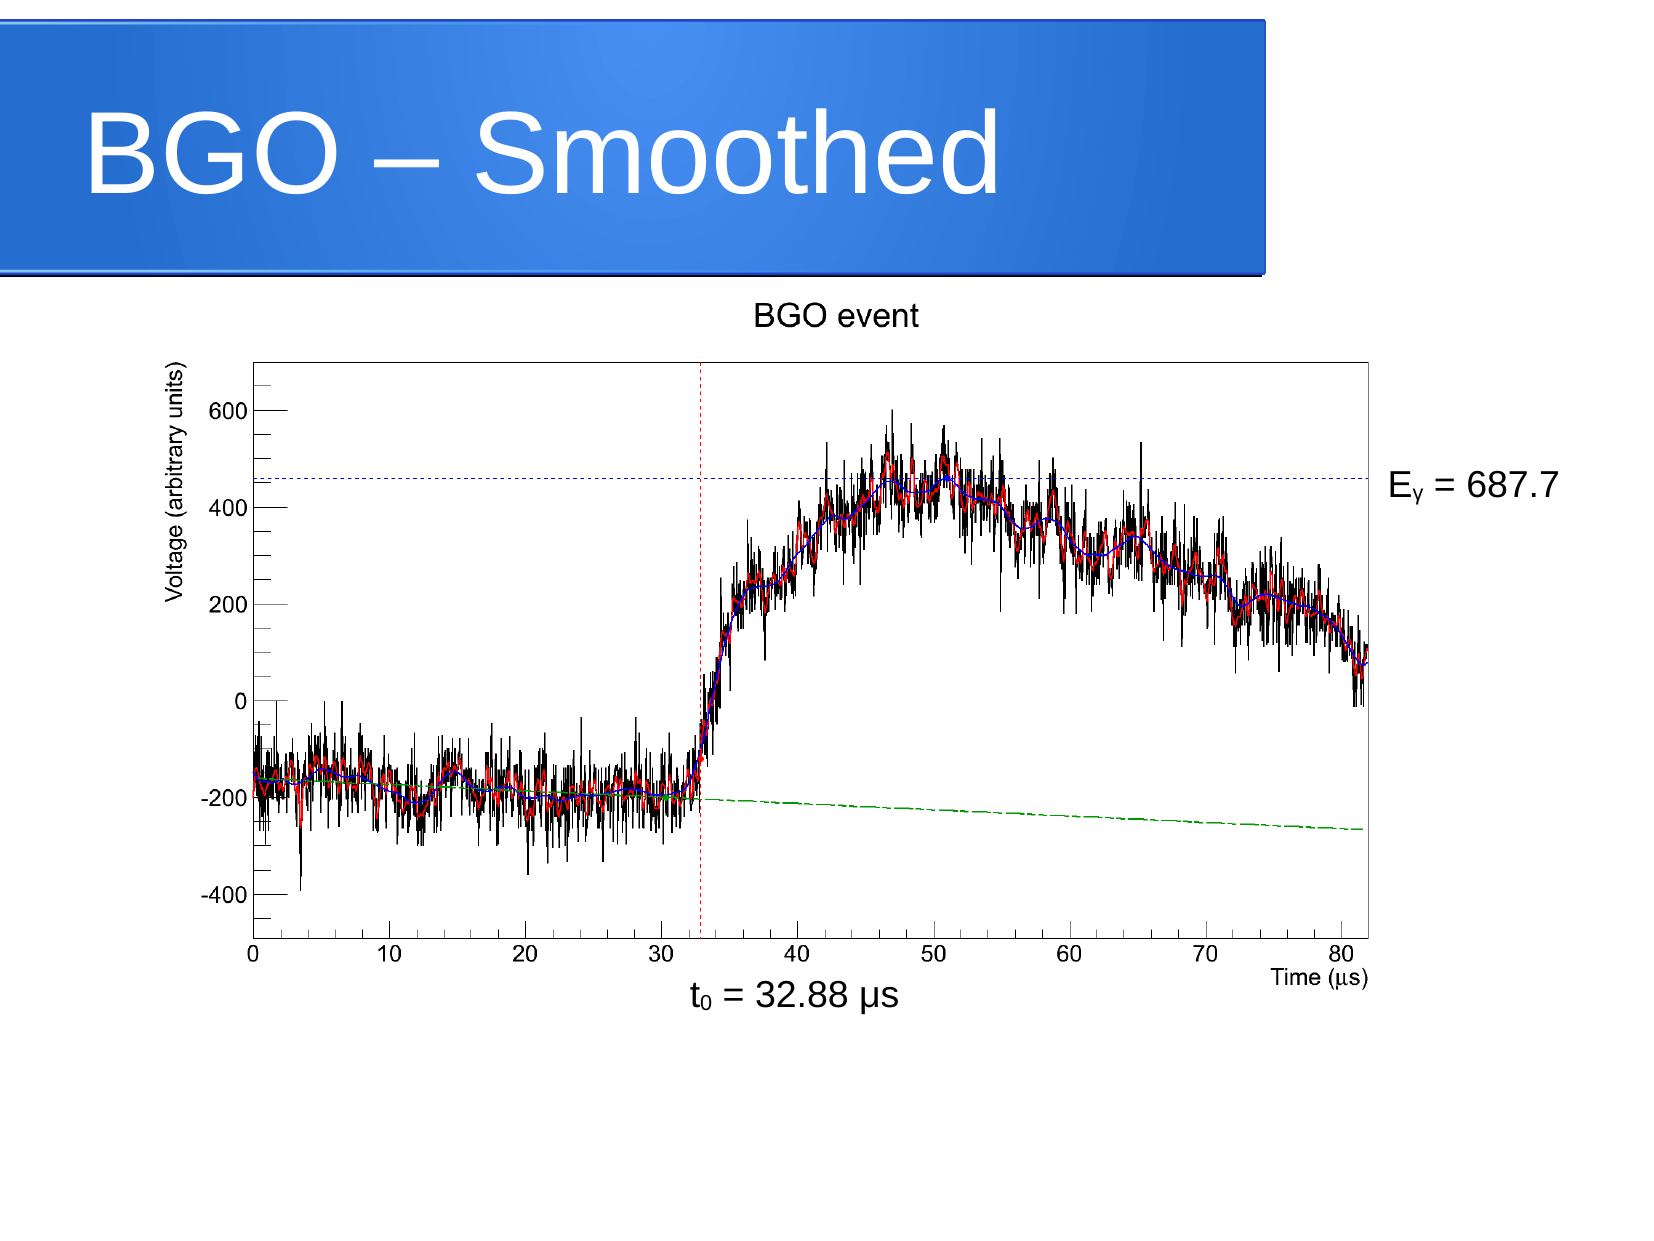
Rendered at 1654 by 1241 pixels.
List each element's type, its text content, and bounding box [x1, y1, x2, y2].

picture [114, 290, 1507, 1010]
text_box Eγ = 687.7 [1372, 455, 1576, 526]
title BGO – Smoothed [82, 49, 1250, 257]
text_box t0 = 32.88 μs [675, 965, 915, 1036]
picture [0, 17, 1270, 282]
